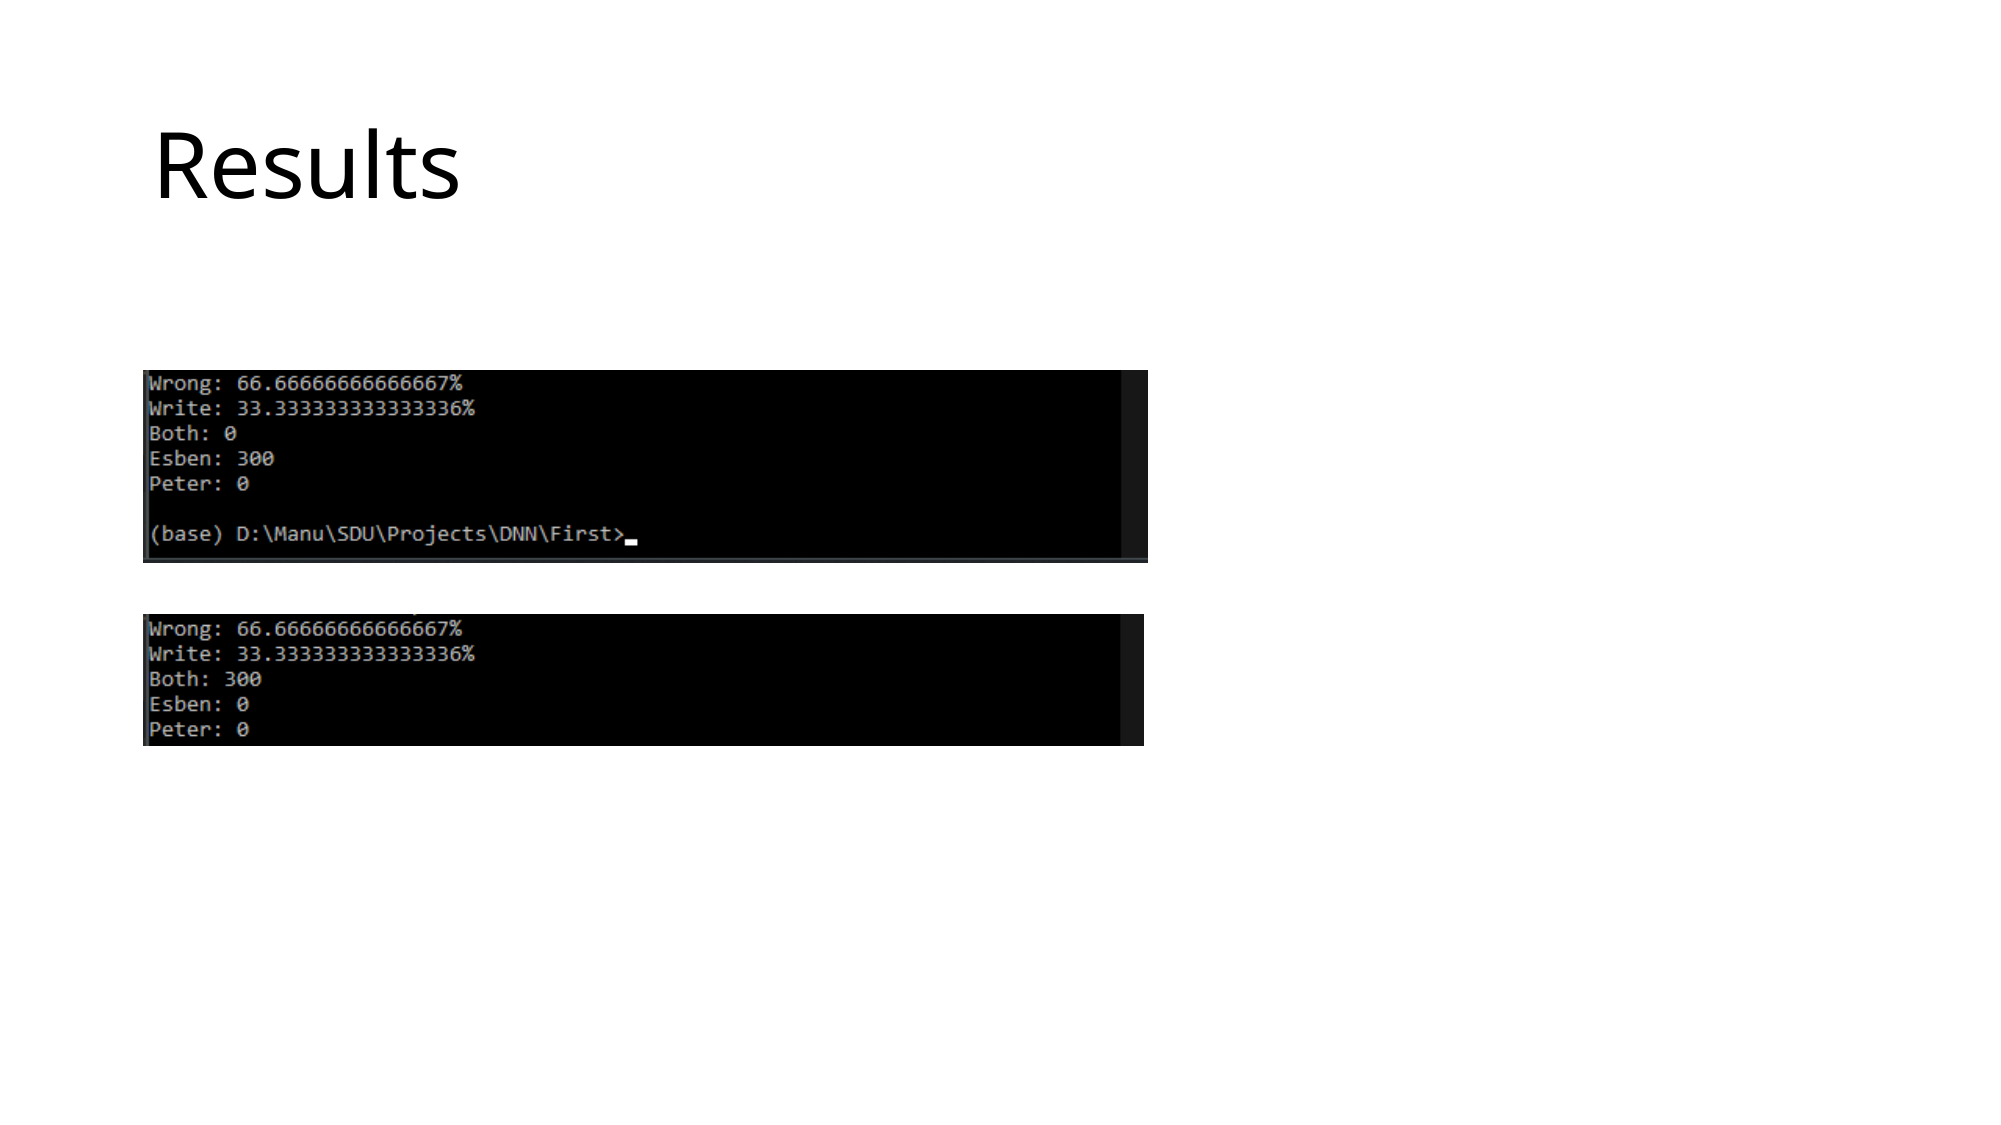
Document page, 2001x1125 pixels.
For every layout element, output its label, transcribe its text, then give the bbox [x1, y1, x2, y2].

title Results [137, 59, 1863, 278]
picture [143, 614, 1144, 746]
picture [143, 370, 1148, 563]
